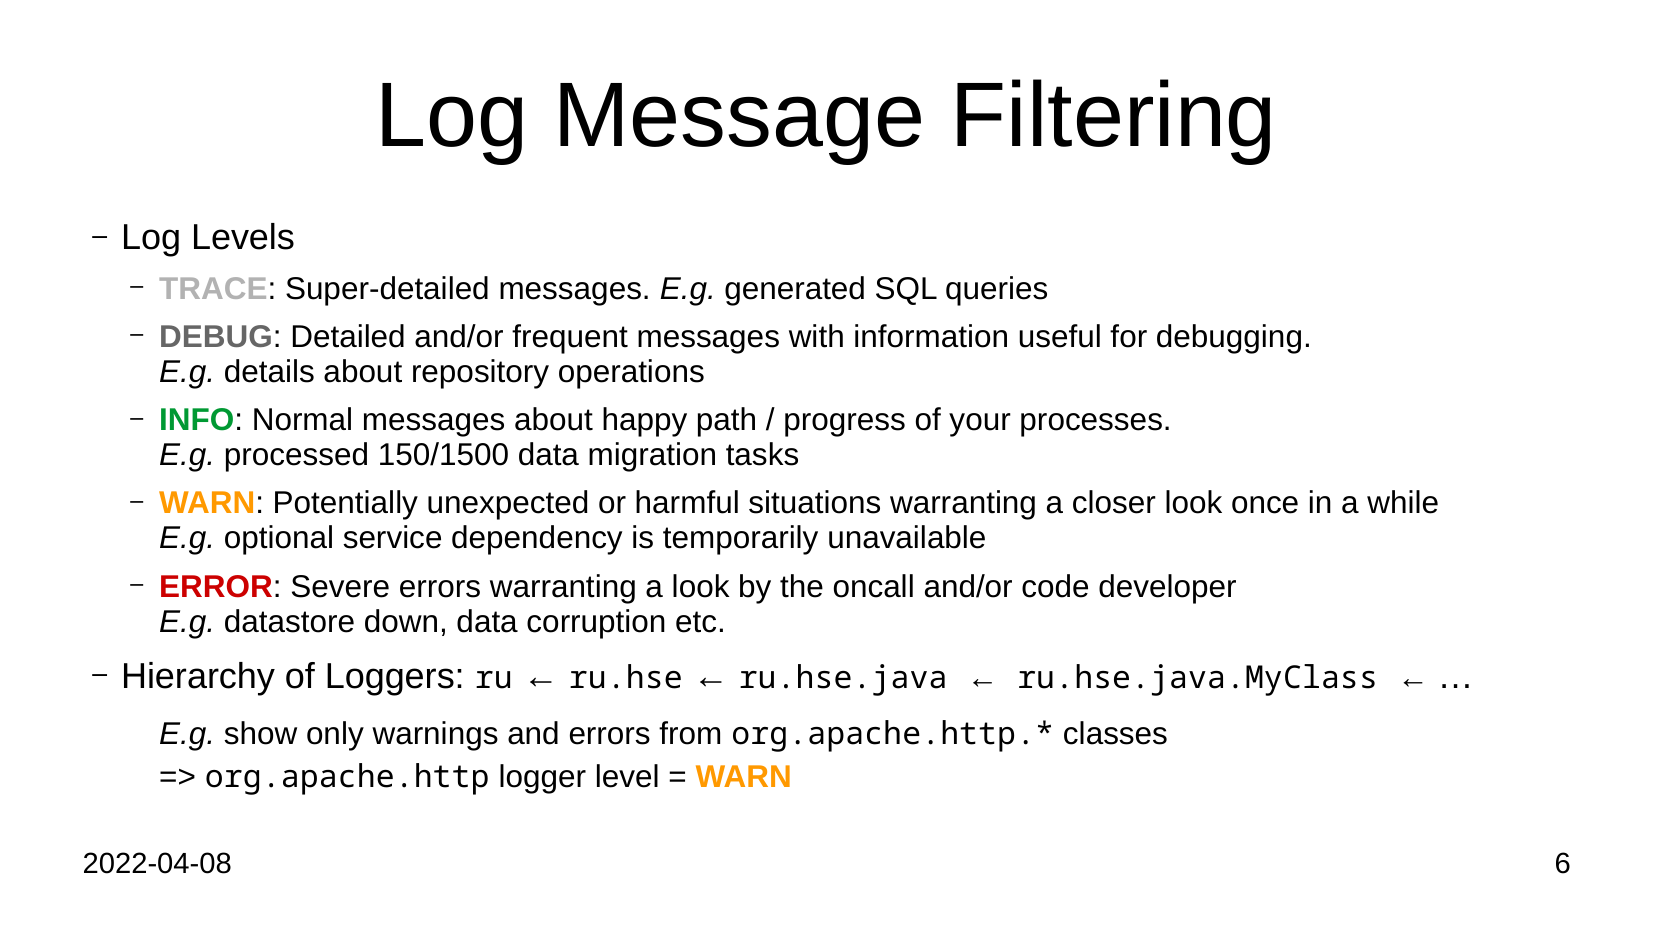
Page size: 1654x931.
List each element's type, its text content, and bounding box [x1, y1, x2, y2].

list Log Levels TRACE: Super-detailed messages. E.g. generated SQL queries DEBUG: Detailed and/or frequent messages with information useful for debugging. E.g. details about repository operations INFO: Normal messages about happy path / progress of your processes. E.g. processed 150/1500 data migration tasks WARN: Potentially unexpected or harmful situations warranting a closer look once in a while E.g. optional service dependency is temporarily unavailable ERROR: Severe errors warranting a look by the oncall and/or code developer E.g. datastore down, data corruption etc. Hierarchy of Loggers: ru ← ru.hse ← ru.hse.java ← ru.hse.java.MyClass ← … E.g. show only warnings and errors from org.apache.http.* classes => org.apache.http logger level = WARN [82, 217, 1571, 815]
title Log Message Filtering [82, 37, 1571, 193]
